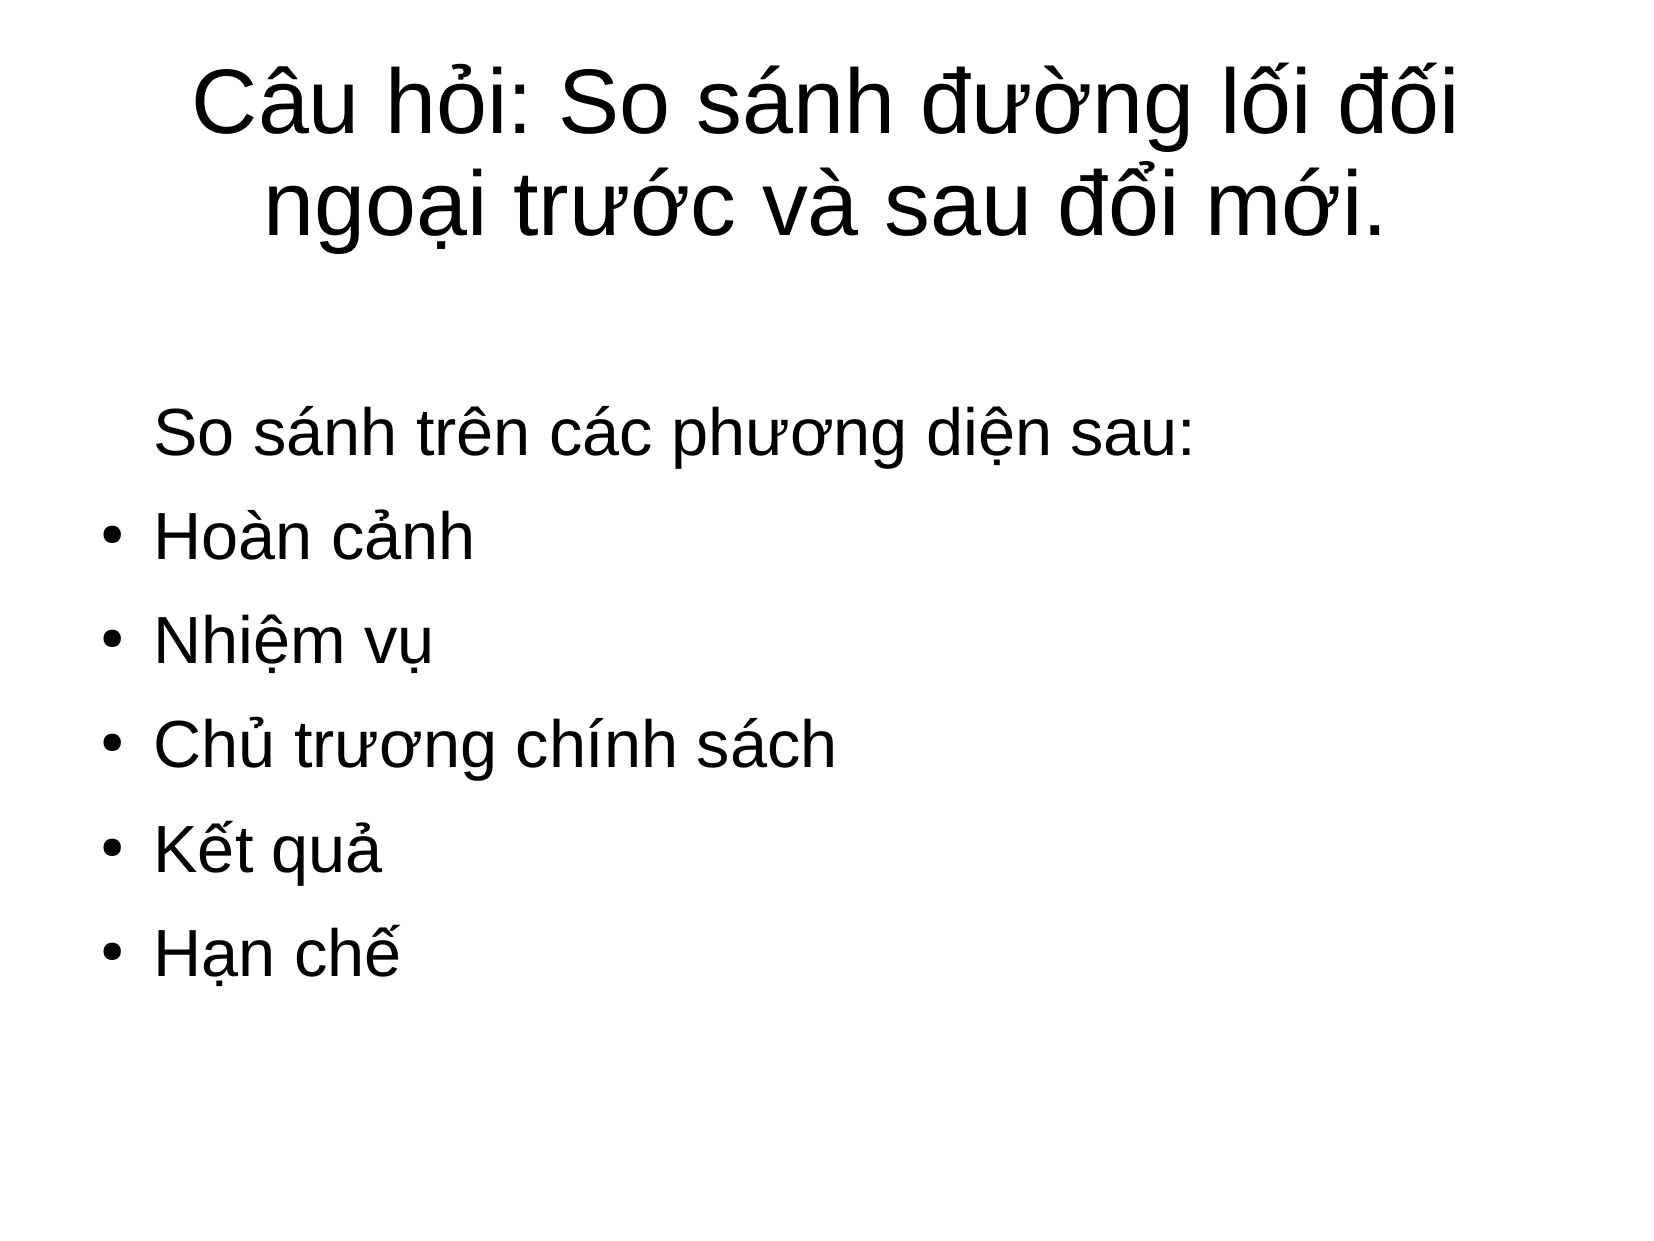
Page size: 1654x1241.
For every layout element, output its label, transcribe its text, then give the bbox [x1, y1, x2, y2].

title Câu hỏi: So sánh đường lối đối ngoại trước và sau đổi mới. [82, 49, 1571, 257]
list So sánh trên các phương diện sau: Hoàn cảnh Nhiệm vụ Chủ trương chính sách Kết quả Hạn chế [82, 290, 1571, 1010]
